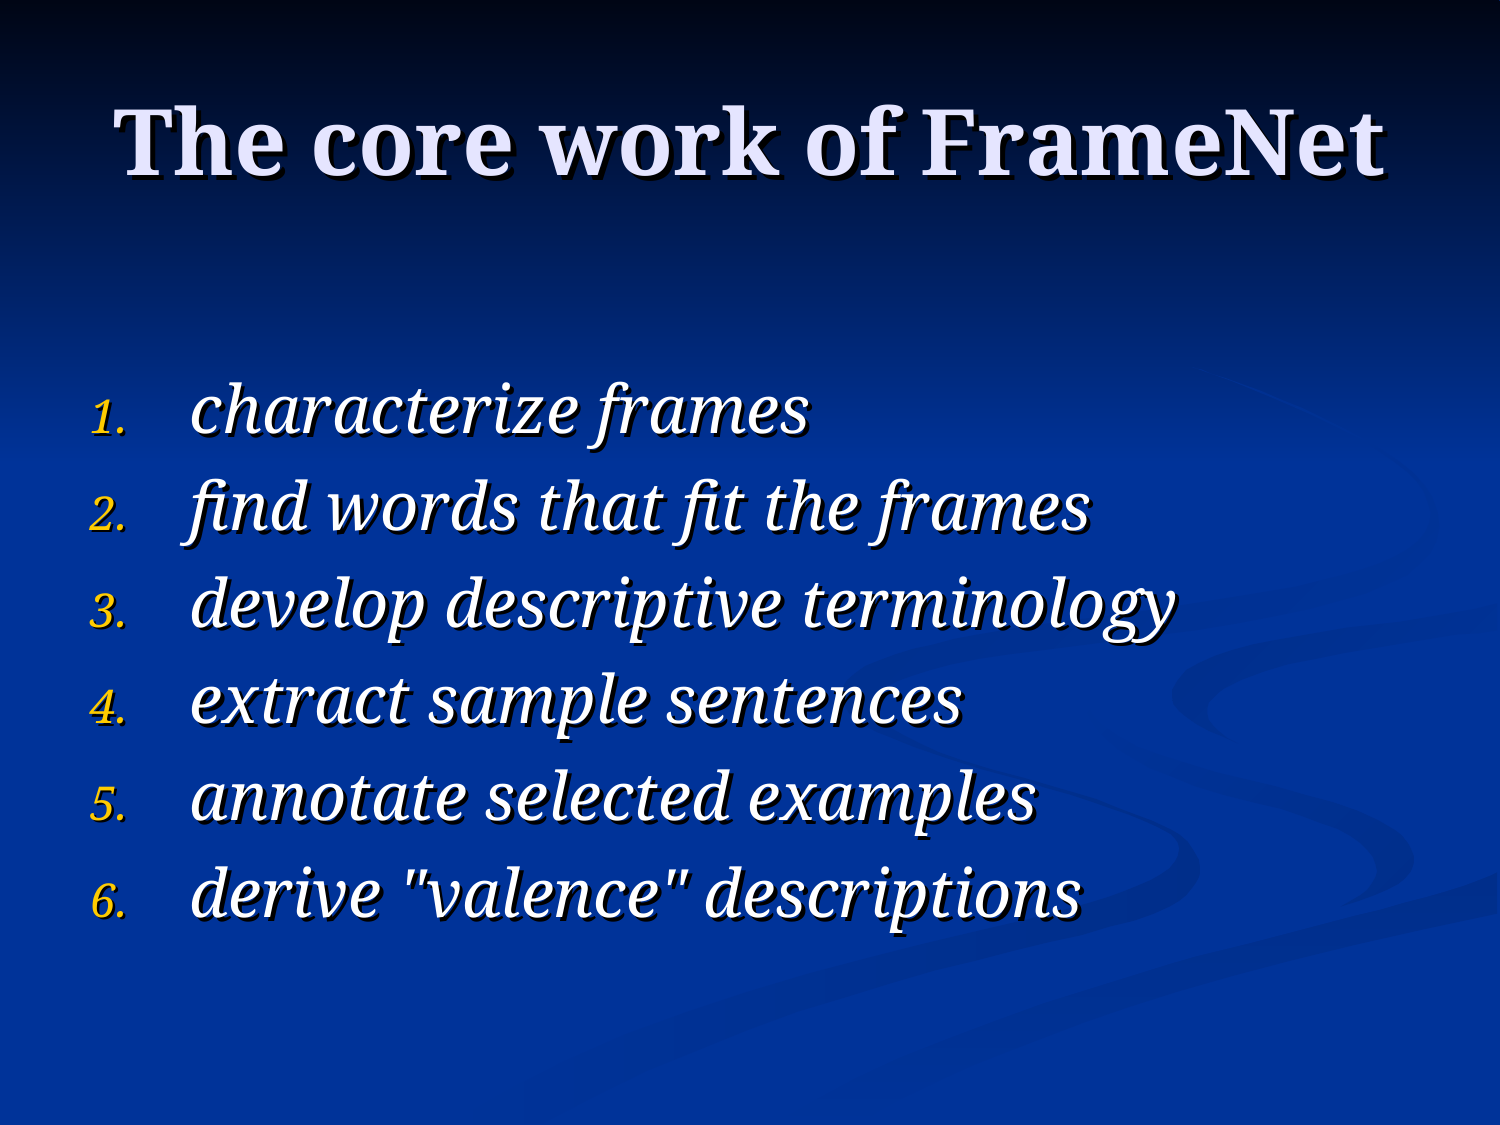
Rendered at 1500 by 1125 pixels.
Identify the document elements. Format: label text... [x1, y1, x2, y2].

list characterize frames find words that fit the frames develop descriptive terminology extract sample sentences annotate selected examples derive "valence" descriptions [75, 262, 1426, 1001]
title The core work of FrameNet [75, 45, 1426, 233]
